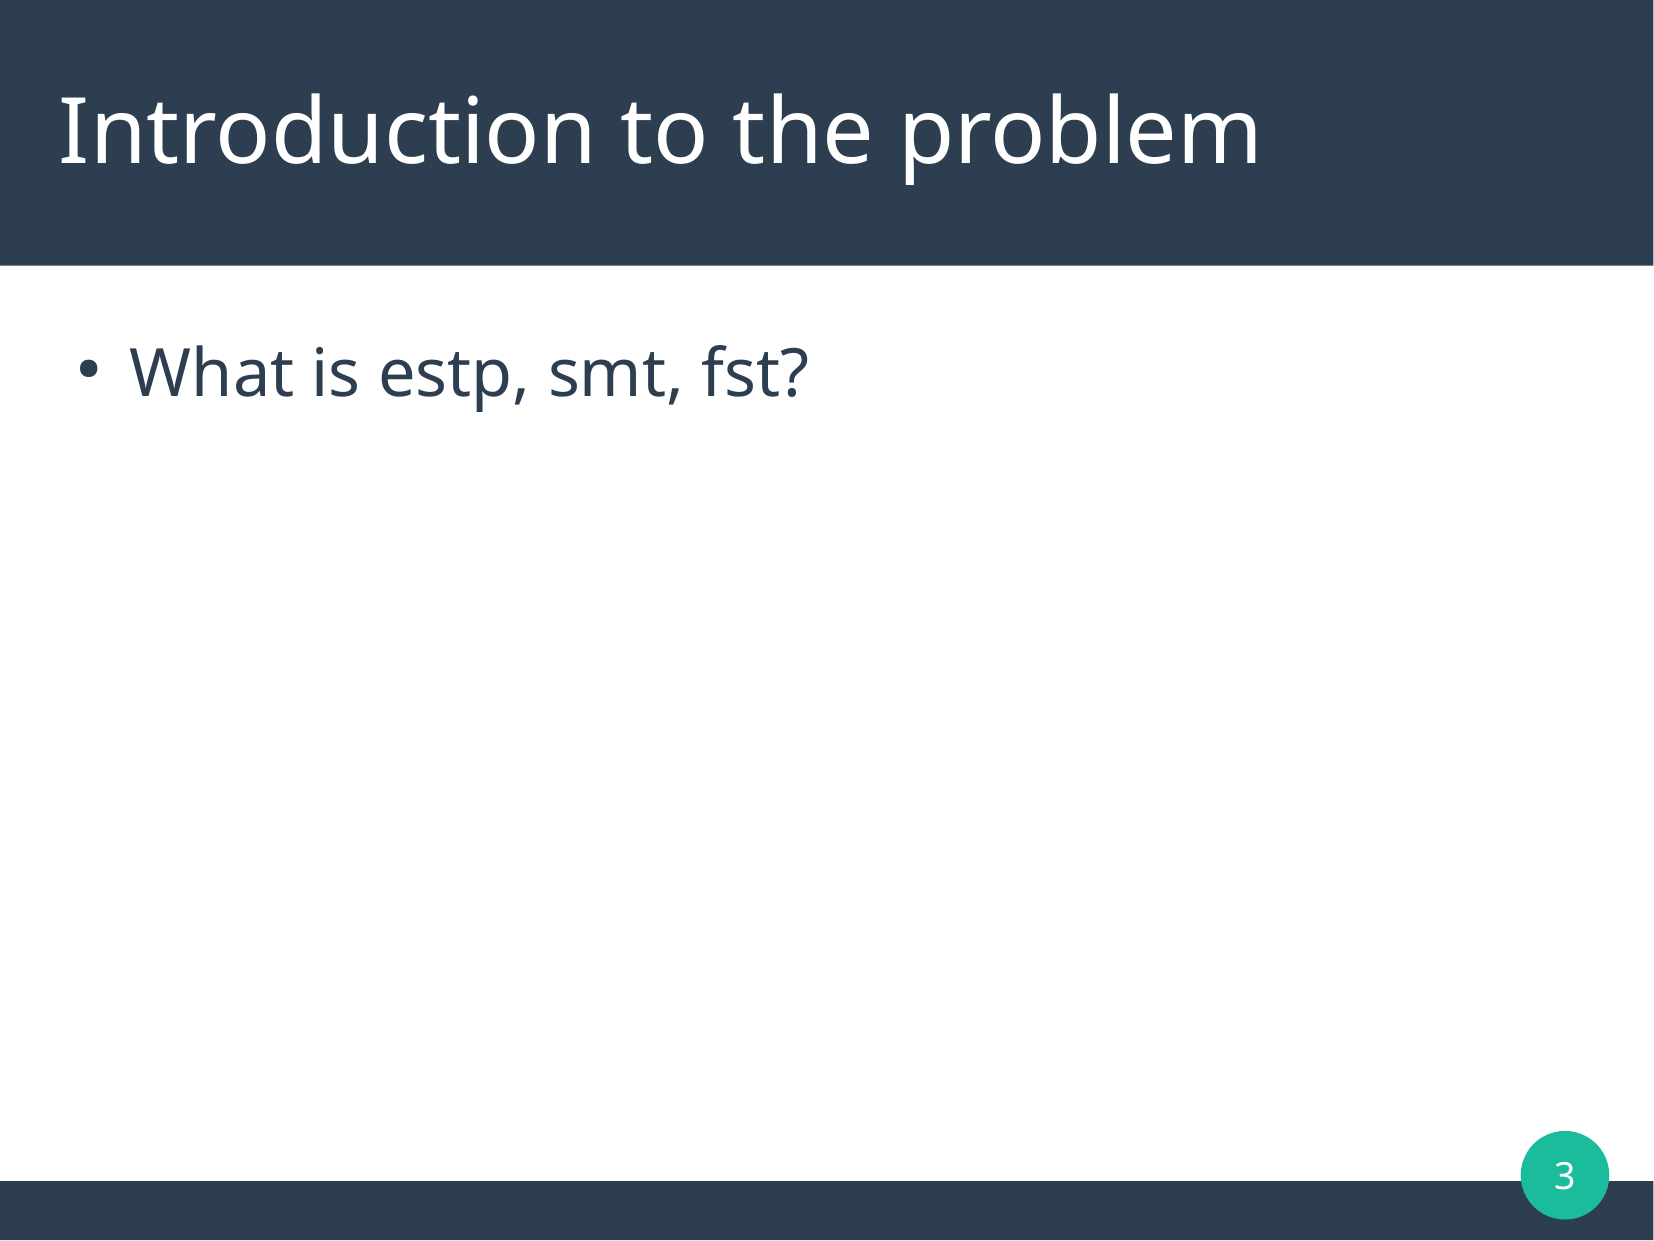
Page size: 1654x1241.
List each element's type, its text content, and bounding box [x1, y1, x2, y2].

list What is estp, smt, fst? [59, 324, 1595, 1152]
title Introduction to the problem [59, 49, 1595, 207]
